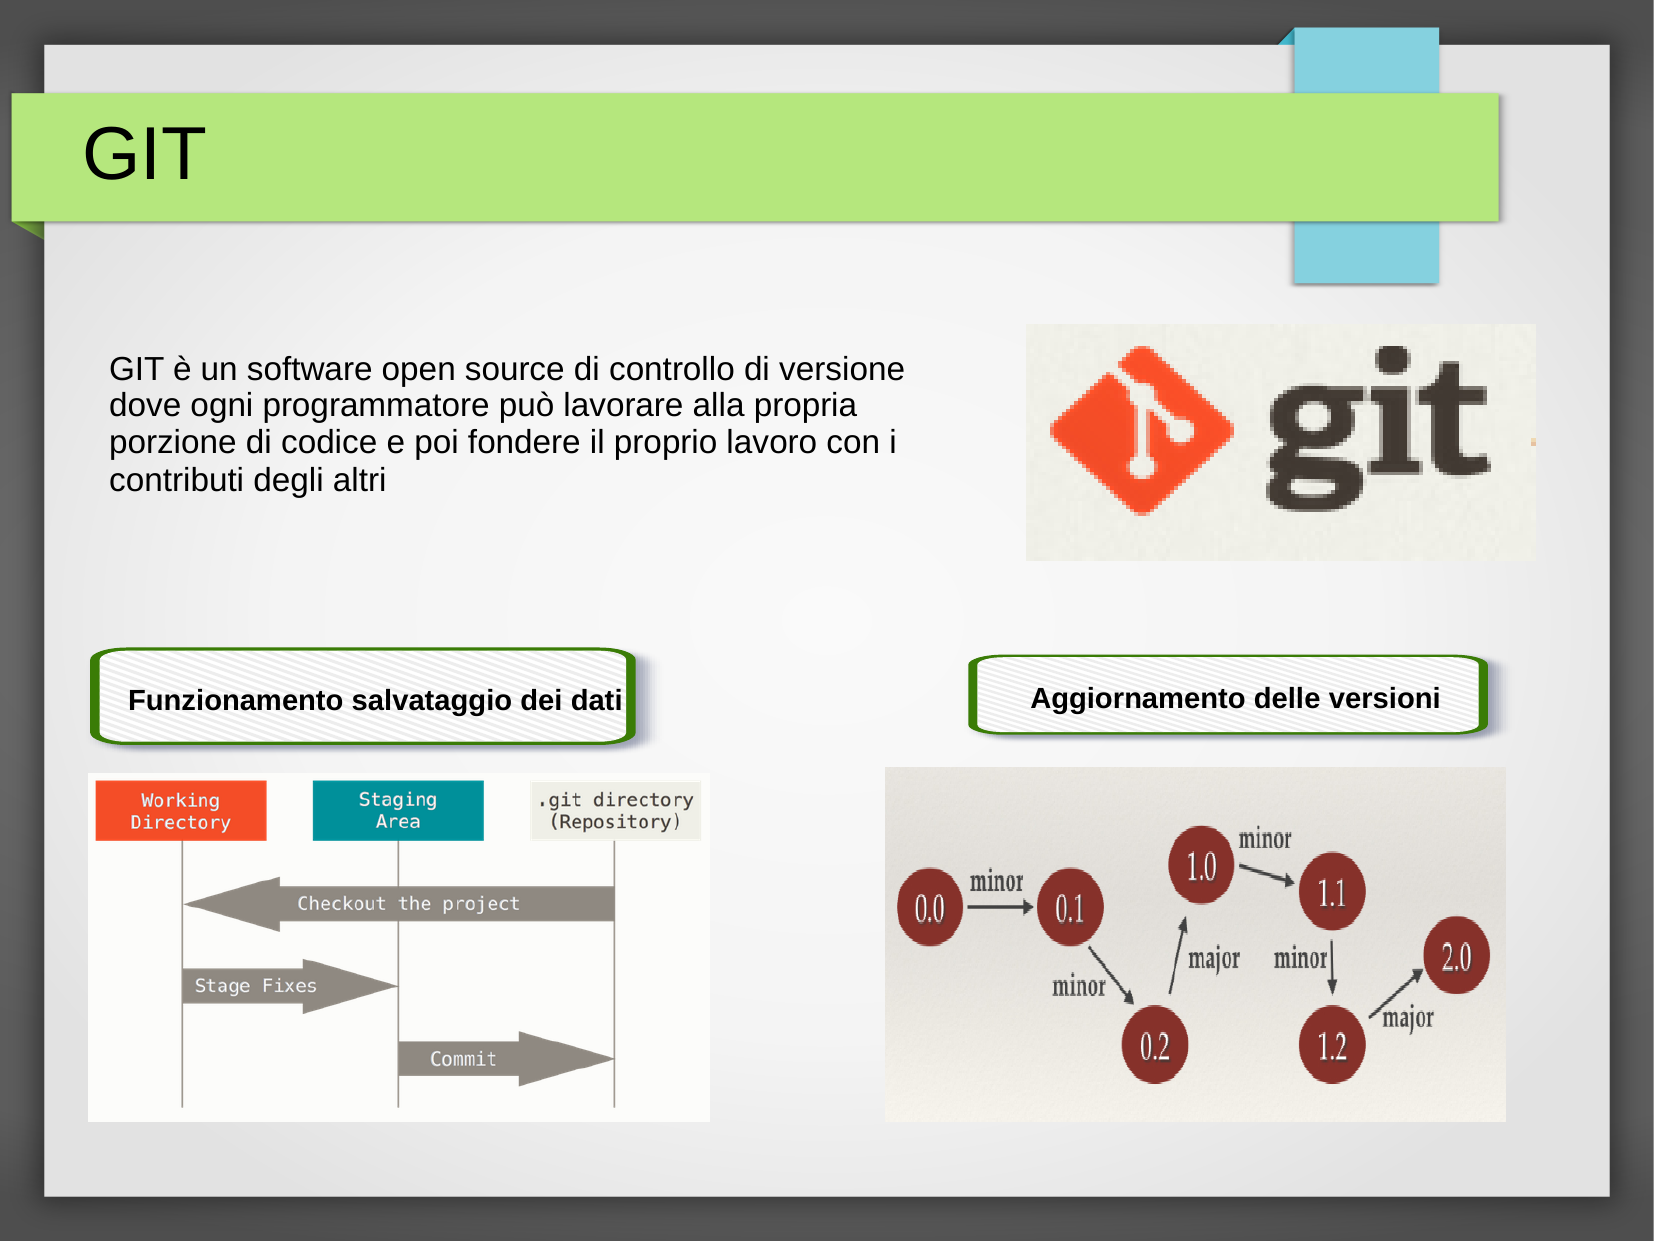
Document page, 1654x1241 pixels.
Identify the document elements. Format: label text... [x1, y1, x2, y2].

text_box GIT è un software open source di controllo di versione dove ogni programmatore può lavorare alla propria porzione di codice e poi fondere il proprio lavoro con i contributi degli altri [94, 342, 945, 638]
title GIT [82, 94, 1264, 213]
picture [0, 0, 1654, 1241]
